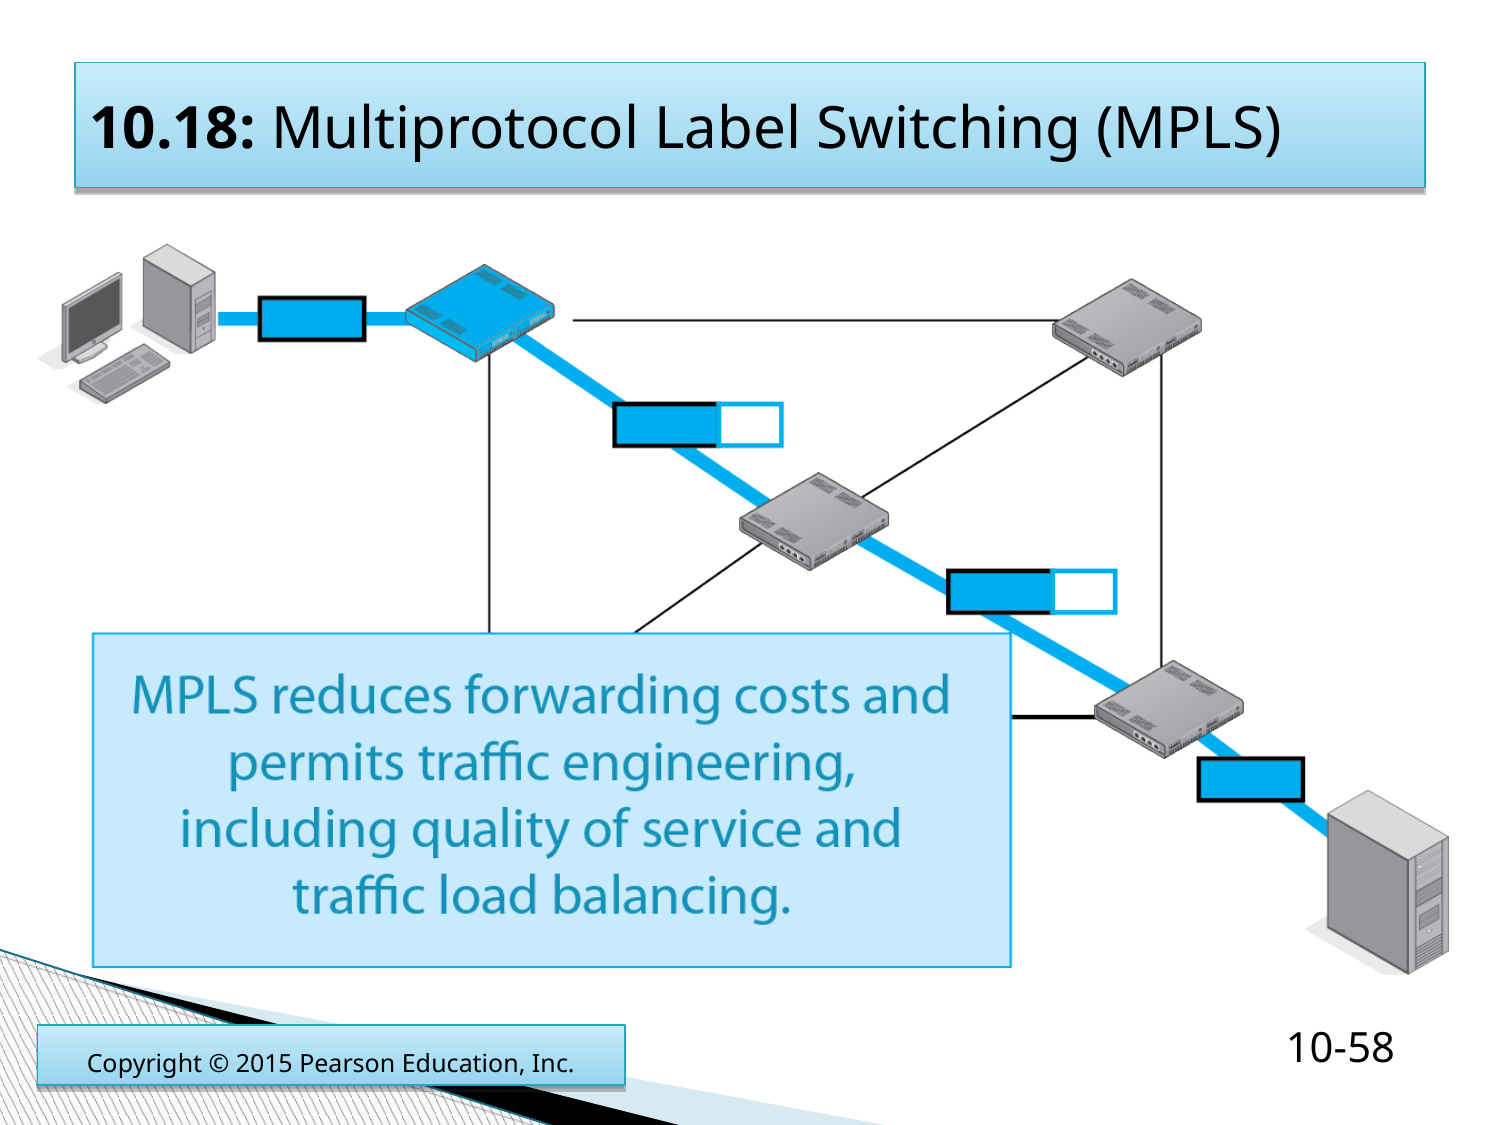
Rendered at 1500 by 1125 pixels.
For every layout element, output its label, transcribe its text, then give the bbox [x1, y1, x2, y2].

footer Copyright © 2015 Pearson Education, Inc. [37, 1025, 625, 1085]
title 10.18: Multiprotocol Label Switching (MPLS) [75, 62, 1425, 188]
picture [0, 244, 1449, 1125]
slide_number 10-<number> [1149, 1025, 1410, 1085]
